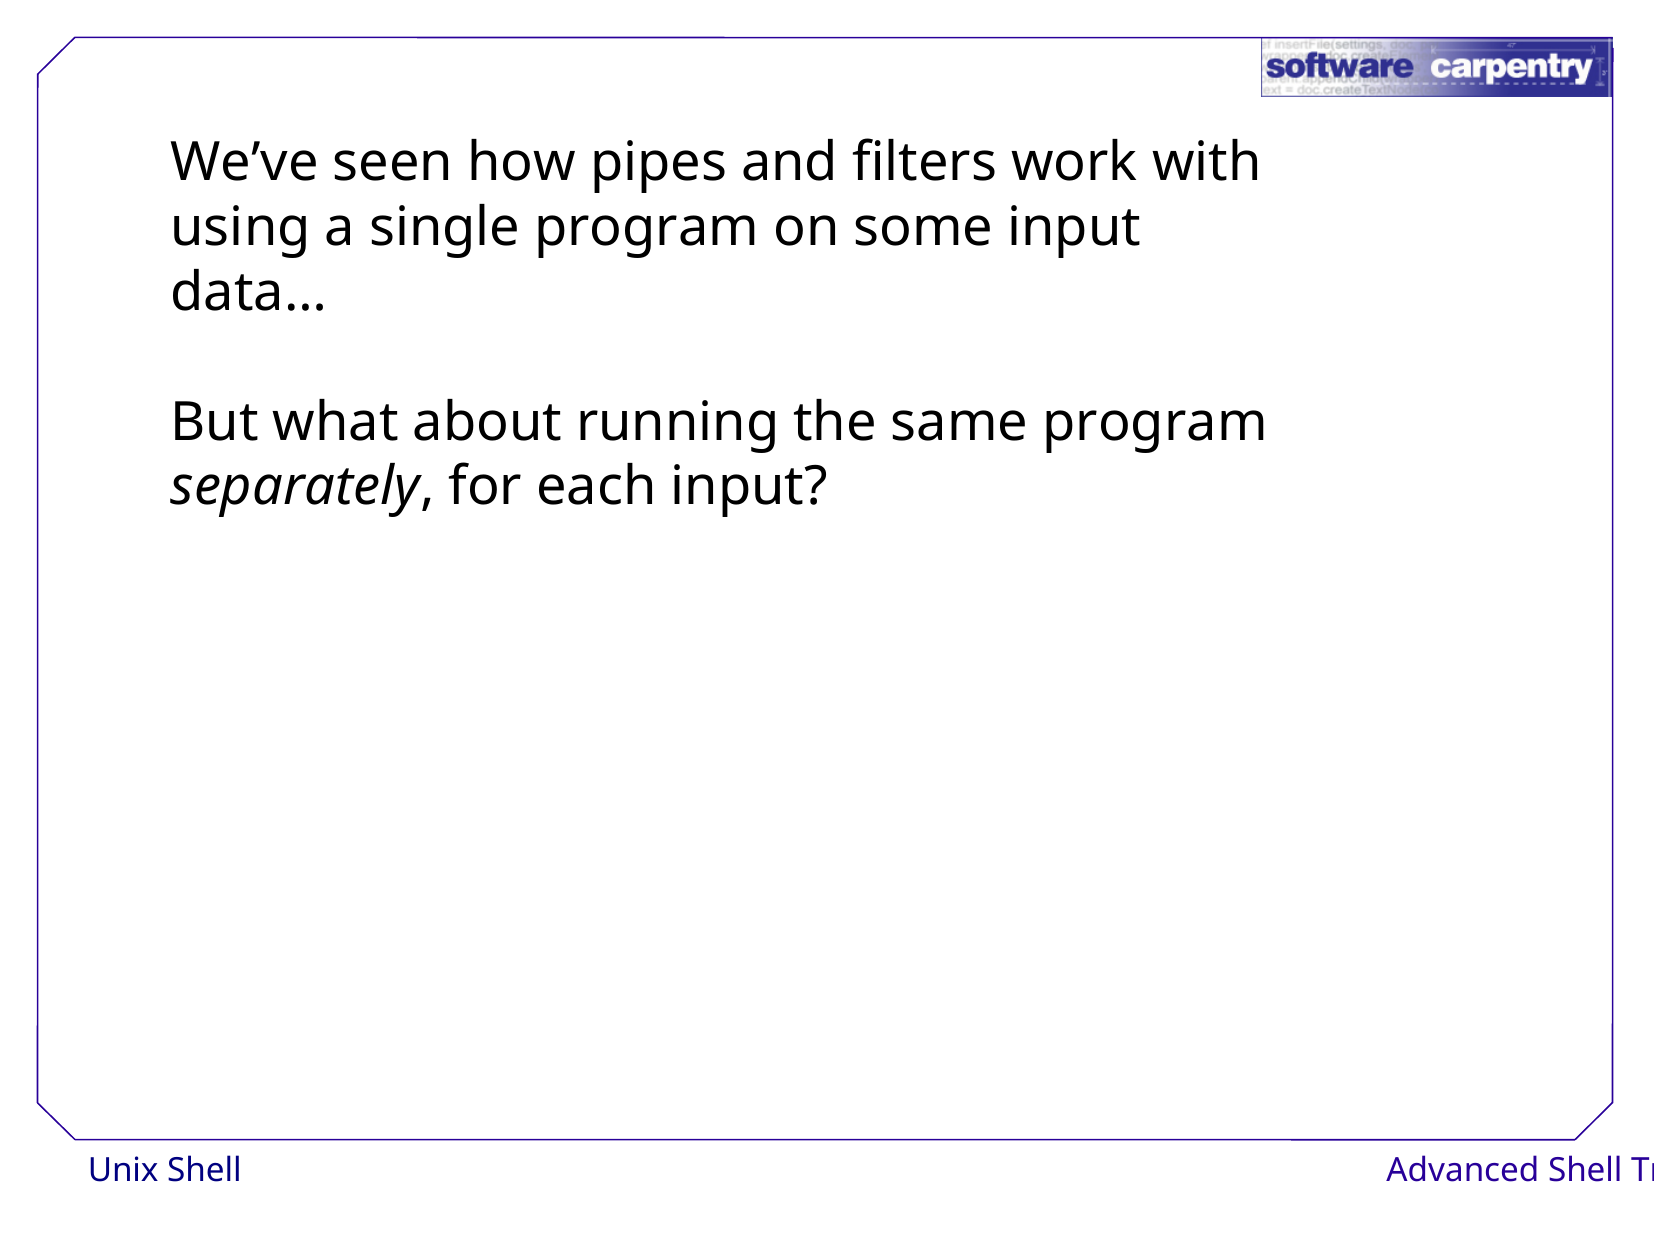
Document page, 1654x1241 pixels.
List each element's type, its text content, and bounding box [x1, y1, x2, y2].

picture [1261, 39, 1613, 97]
text_box We’ve seen how pipes and filters work with using a single program on some input data… But what about running the same program separately, for each input? [155, 118, 1290, 524]
